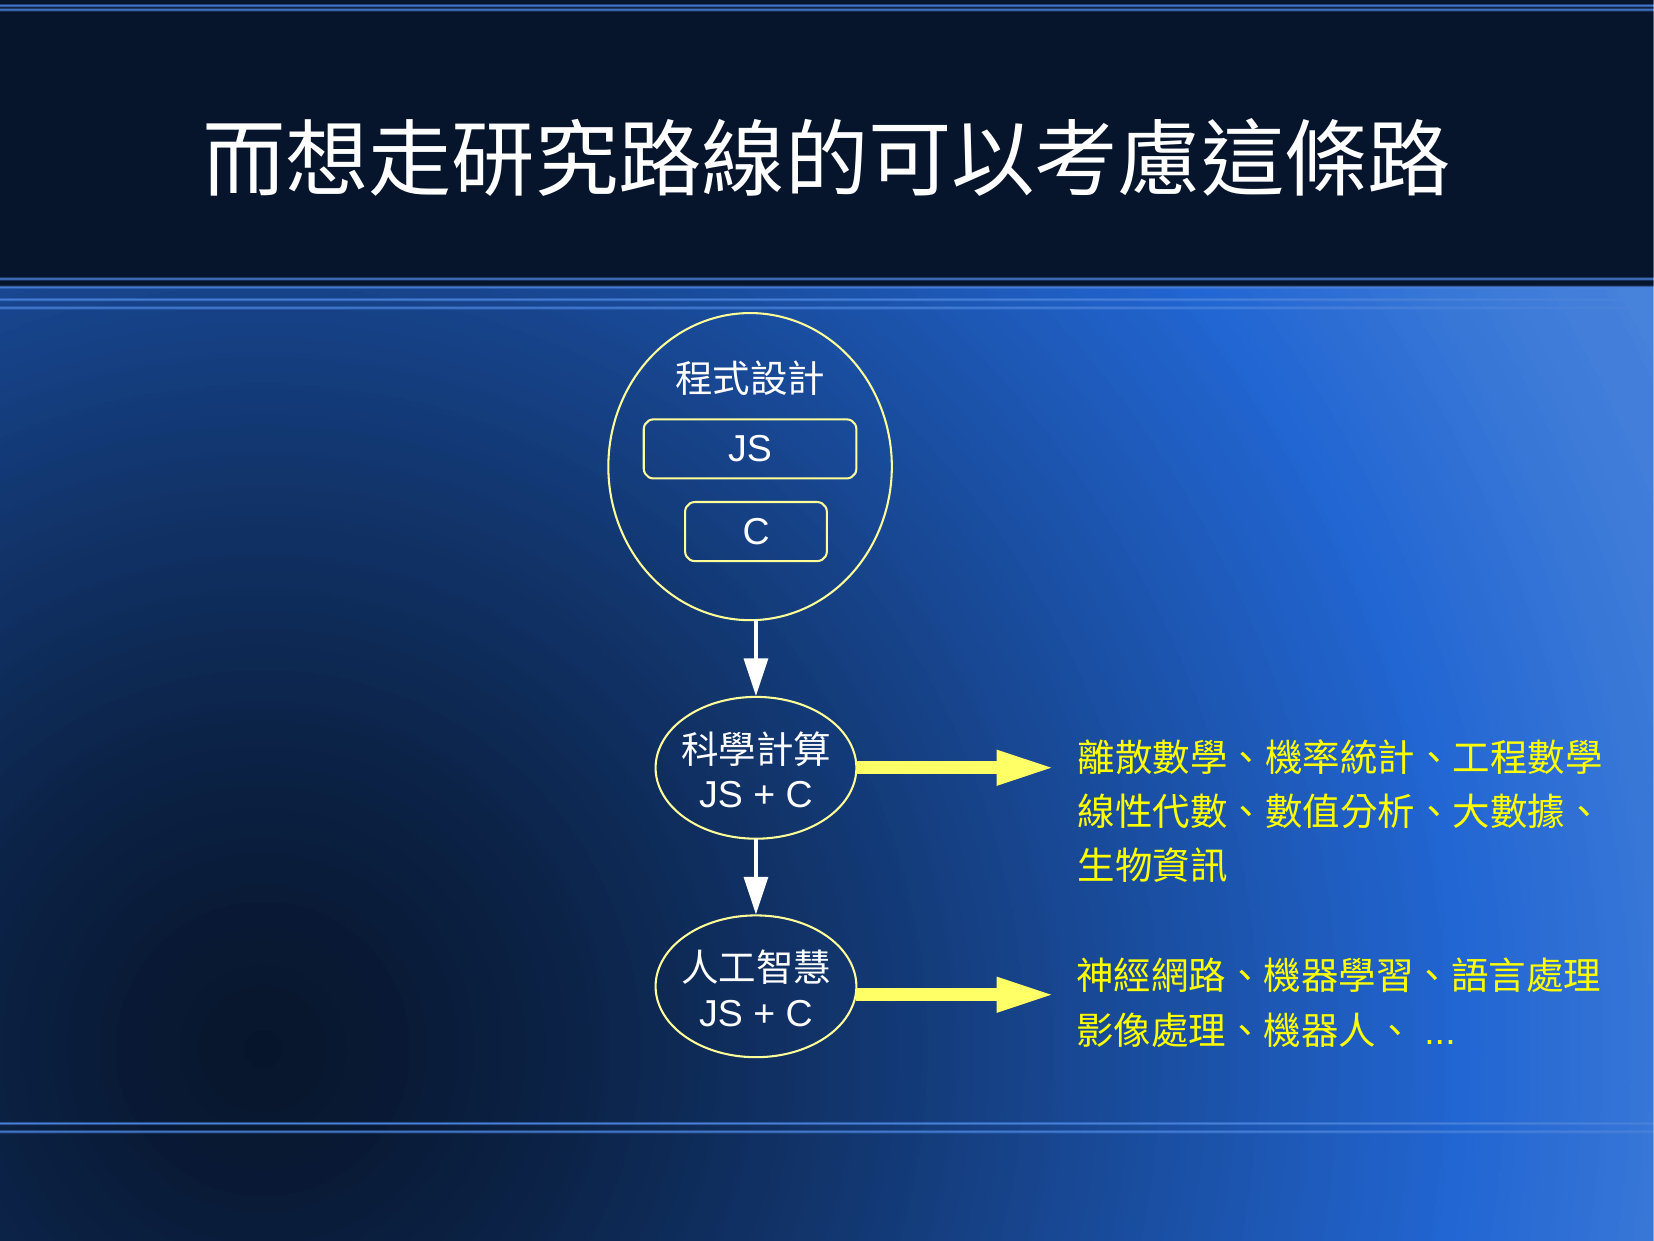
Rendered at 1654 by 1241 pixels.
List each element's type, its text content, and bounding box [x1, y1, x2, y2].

text_box 科學計算 JS + C [655, 696, 856, 839]
text_box 程式設計 [608, 313, 892, 621]
text_box 人工智慧 JS + C [655, 915, 857, 1058]
text_box 離散數學、機率統計、工程數學 線性代數、數值分析、大數據、生物資訊 [1062, 720, 1642, 877]
text_box JS [643, 419, 857, 479]
title 而想走研究路線的可以考慮這條路 [82, 49, 1571, 257]
picture [0, 0, 1654, 1241]
text_box C [685, 502, 827, 562]
text_box 神經網路、機器學習、語言處理 影像處理、機器人、... [1061, 938, 1630, 1095]
